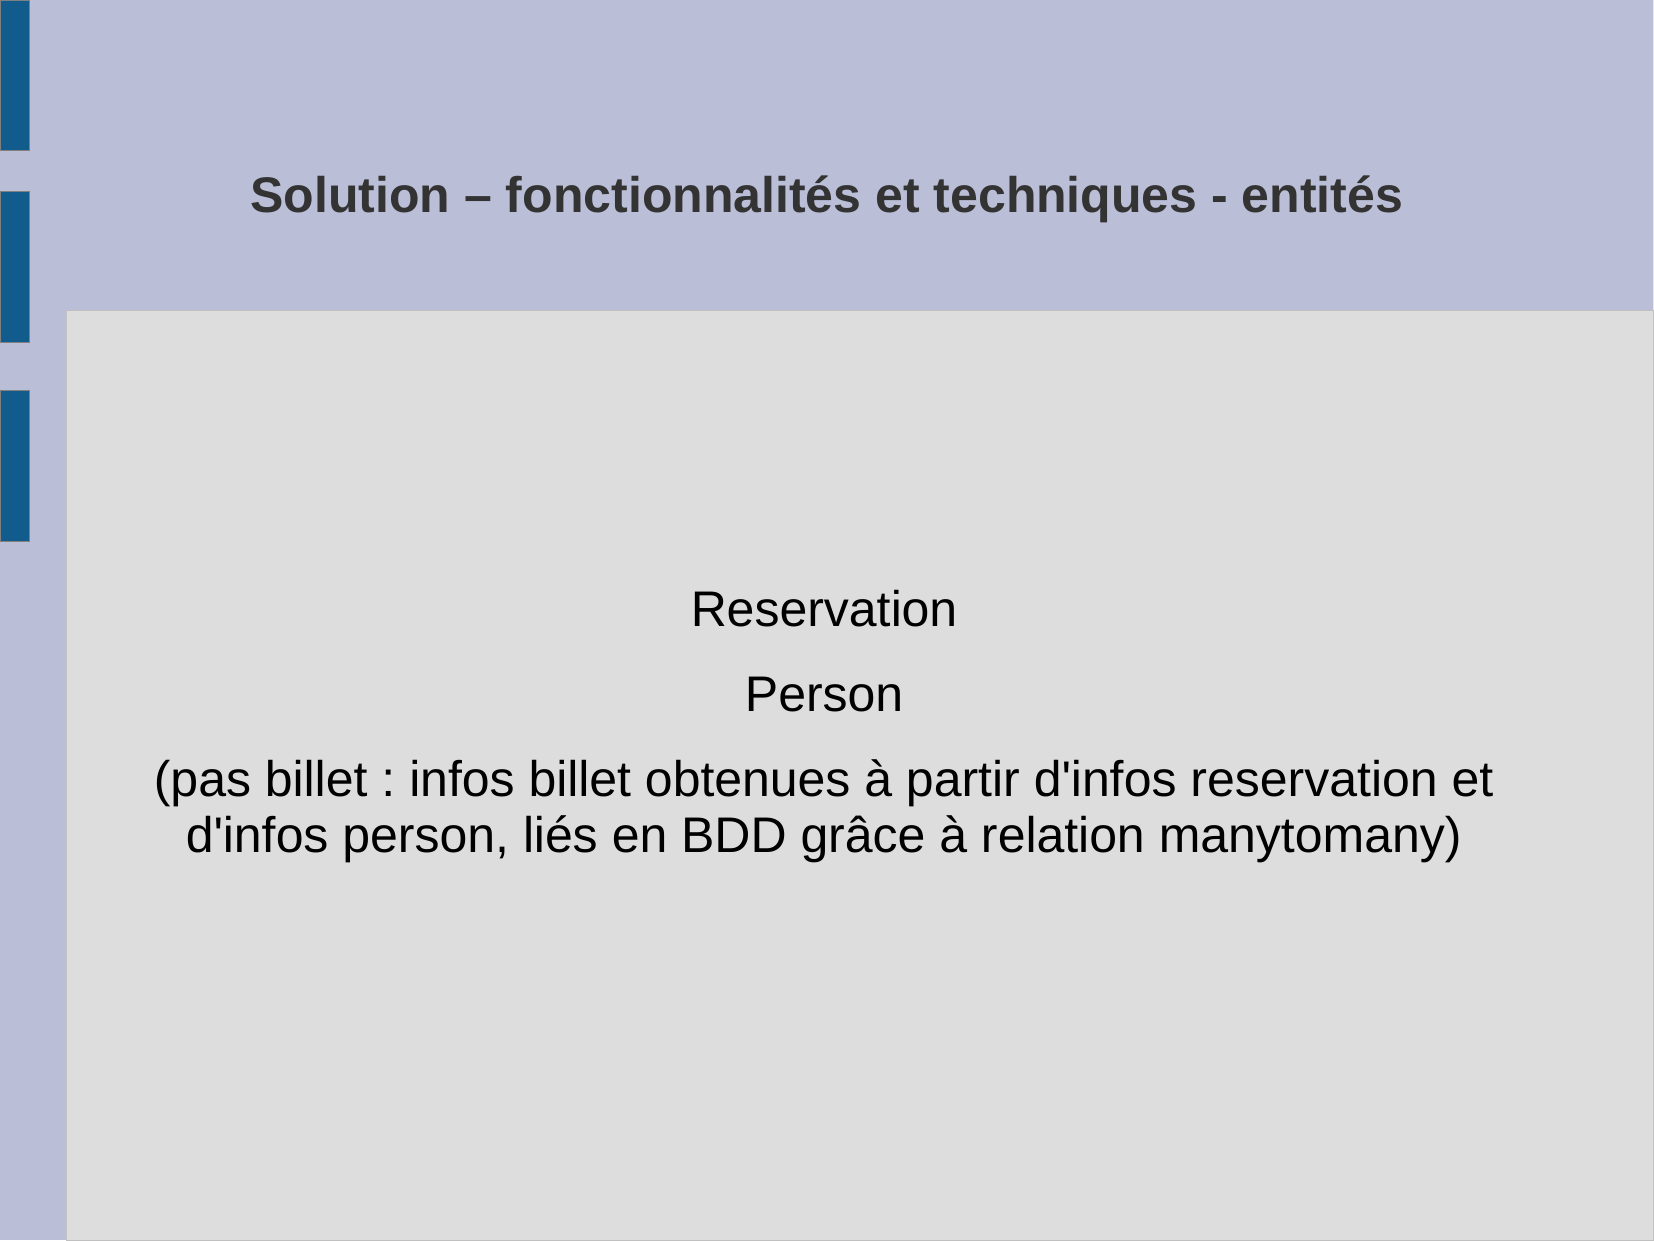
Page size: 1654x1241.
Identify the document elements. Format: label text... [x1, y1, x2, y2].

title Solution – fonctionnalités et techniques - entités [121, 91, 1534, 299]
list Reservation Person (pas billet : infos billet obtenues à partir d'infos reservation et d'infos person, liés en BDD grâce à relation manytomany) [118, 580, 1531, 875]
